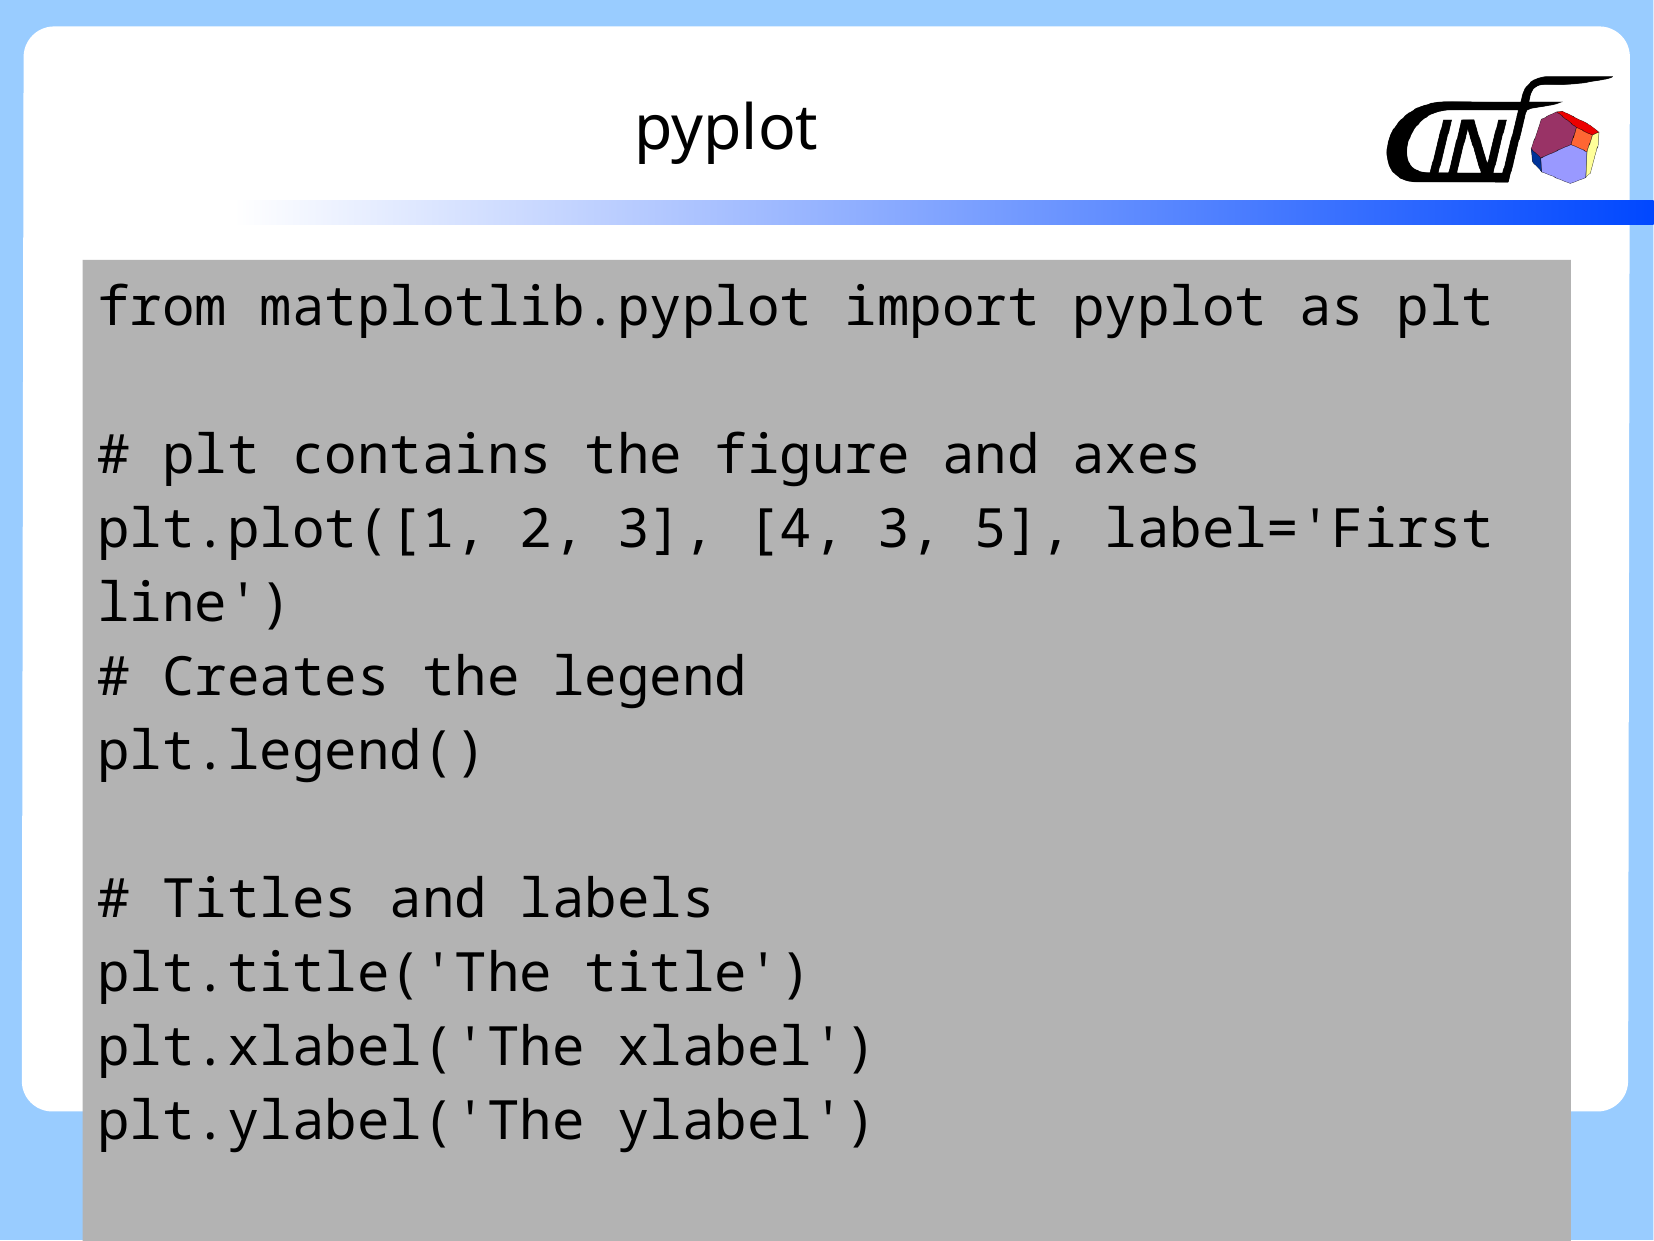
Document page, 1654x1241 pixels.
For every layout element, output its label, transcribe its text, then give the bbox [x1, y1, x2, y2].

text_box from matplotlib.pyplot import pyplot as plt # plt contains the figure and axes plt.plot([1, 2, 3], [4, 3, 5], label='First line') # Creates the legend plt.legend() # Titles and labels plt.title('The title') plt.xlabel('The xlabel') plt.ylabel('The ylabel') plt.show() [82, 259, 1571, 1042]
picture [1386, 76, 1613, 184]
title pyplot [82, 49, 1371, 201]
